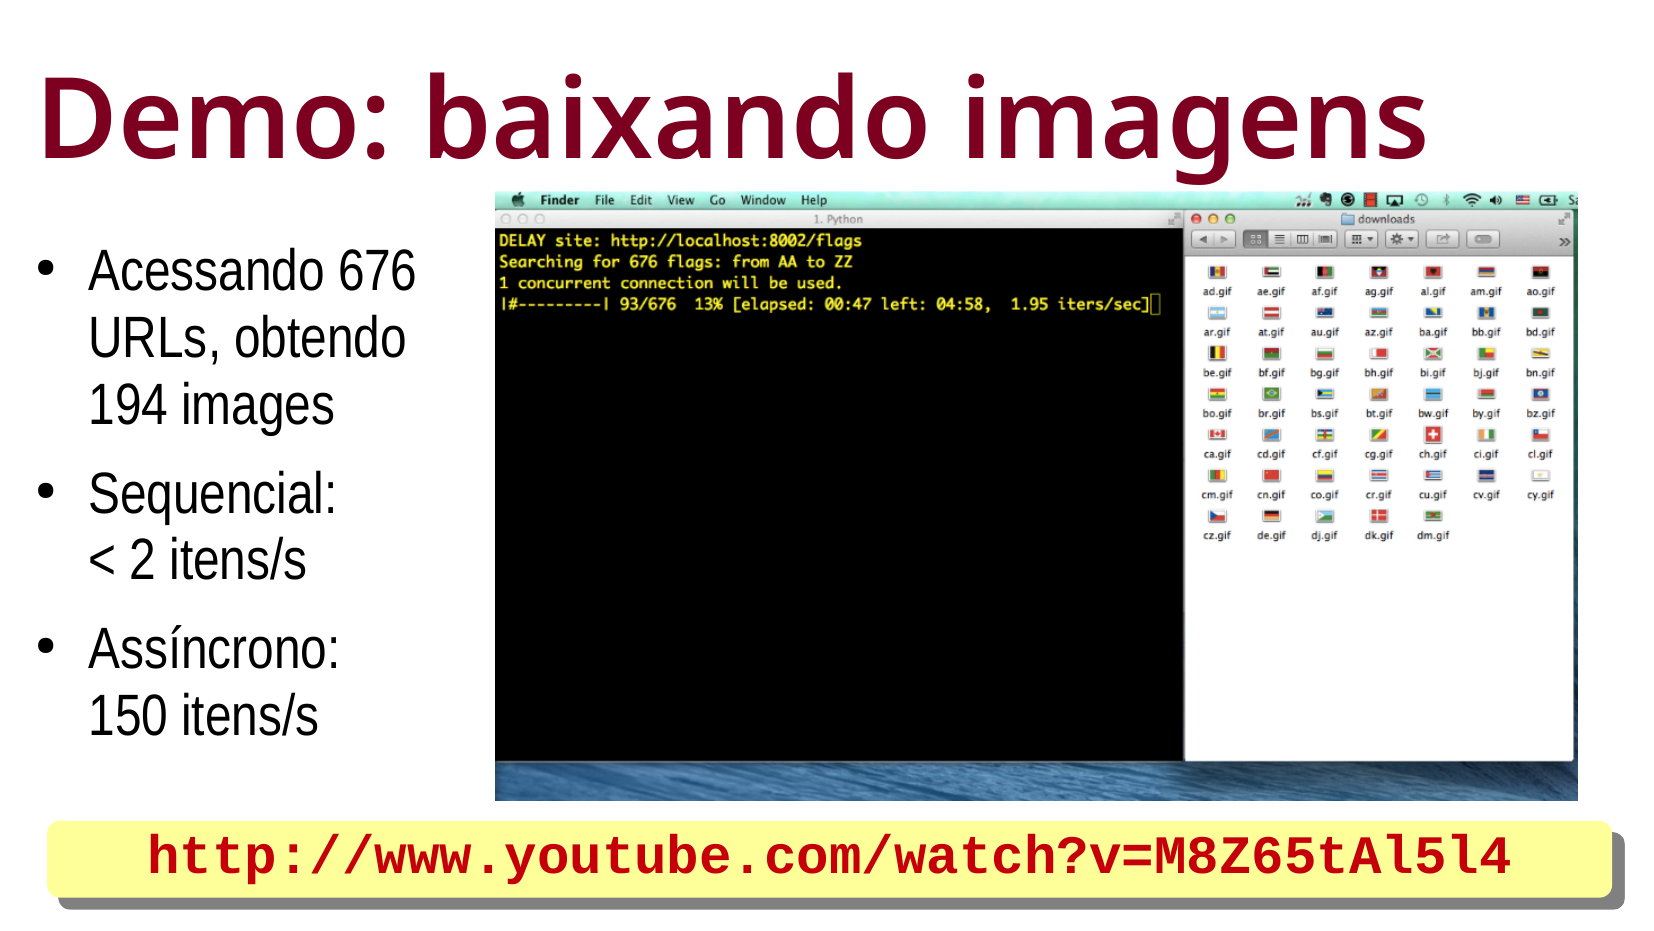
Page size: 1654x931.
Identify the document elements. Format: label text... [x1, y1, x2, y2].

picture [495, 191, 1578, 801]
text_box http://www.youtube.com/watch?v=M8Z65tAl5l4 [47, 820, 1613, 898]
title Demo: baixando imagens [35, 37, 1571, 193]
list Acessando 676 URLs, obtendo 194 images Sequencial: < 2 itens/s Assíncrono: 150 itens/s [17, 236, 591, 804]
